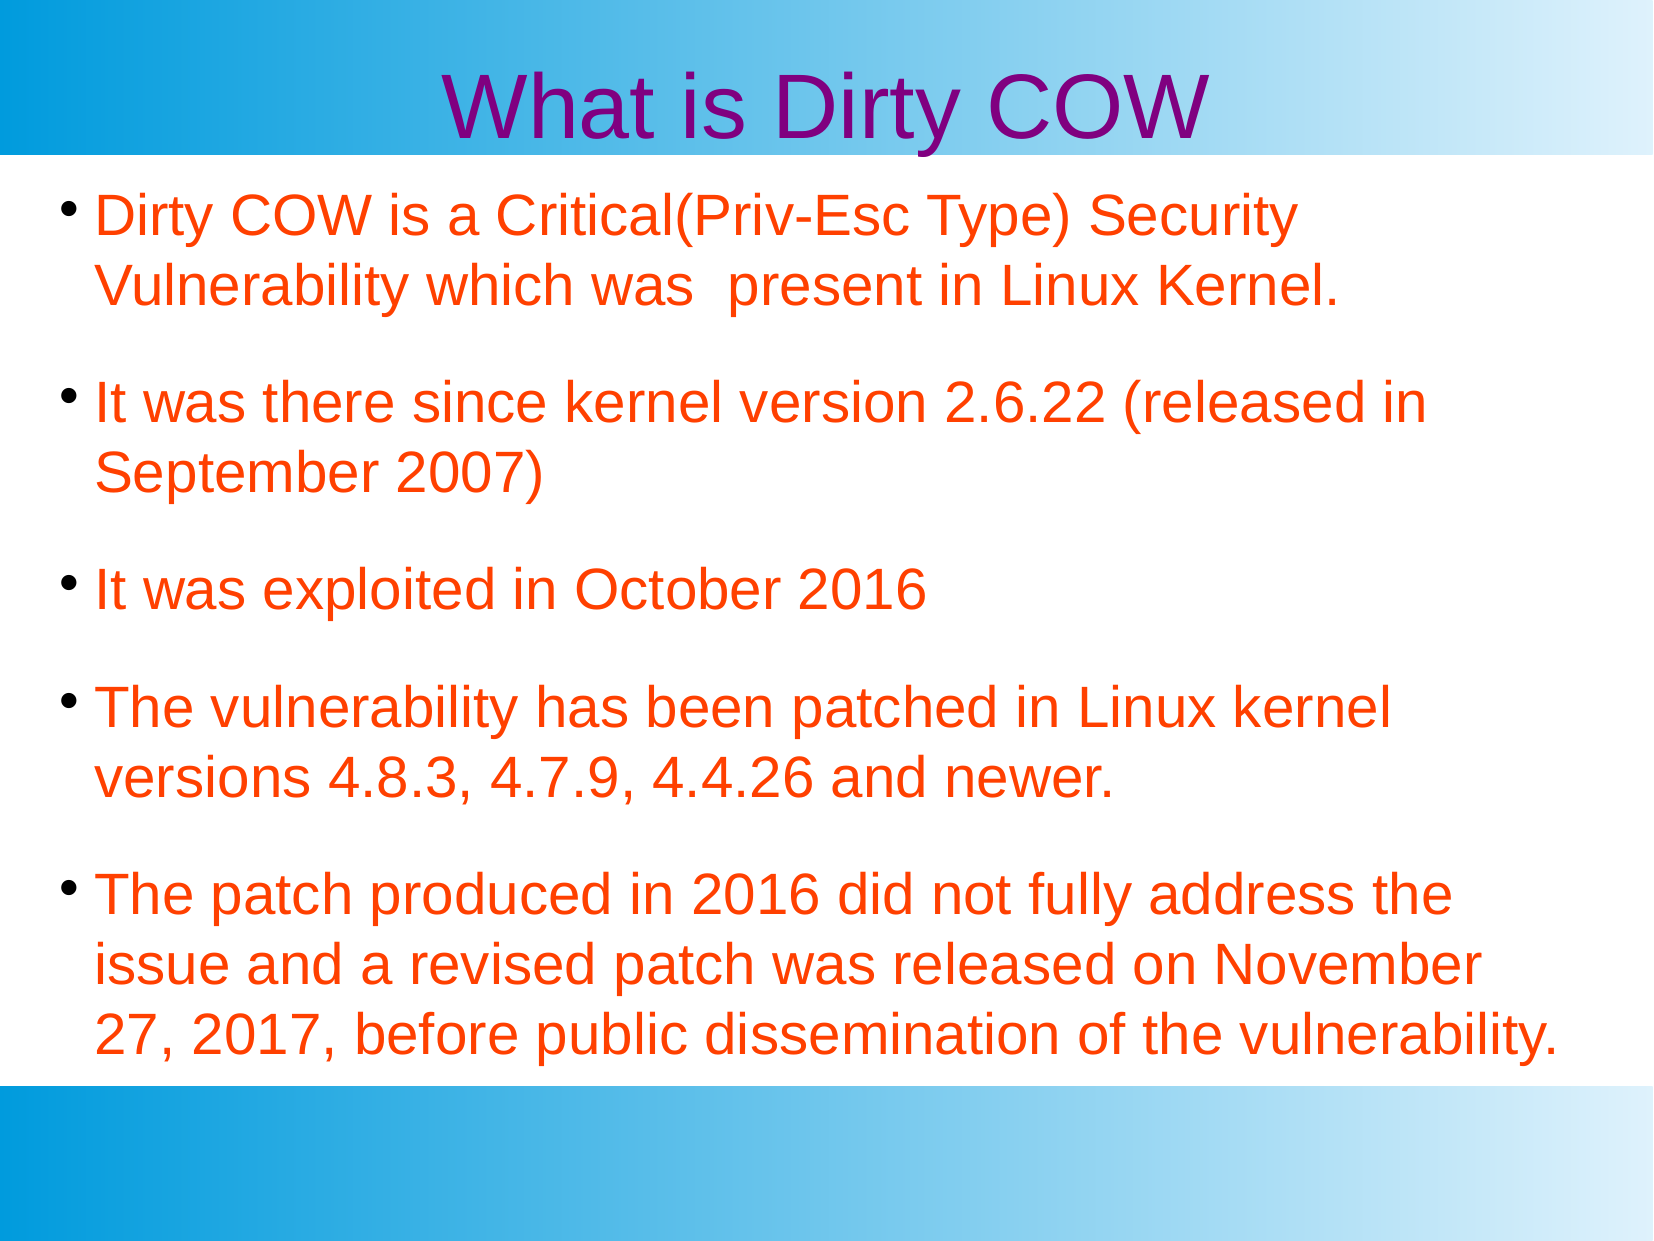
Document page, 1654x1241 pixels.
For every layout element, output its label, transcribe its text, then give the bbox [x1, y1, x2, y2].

text_box Dirty COW is a Critical(Priv-Esc Type) Security Vulnerability which was present in Linux Kernel. It was there since kernel version 2.6.22 (released in September 2007) It was exploited in October 2016 The vulnerability has been patched in Linux kernel versions 4.8.3, 4.7.9, 4.4.26 and newer. The patch produced in 2016 did not fully address the issue and a revised patch was released on November 27, 2017, before public dissemination of the vulnerability. [58, 177, 1571, 1066]
text_box What is Dirty COW [82, 46, 1571, 157]
